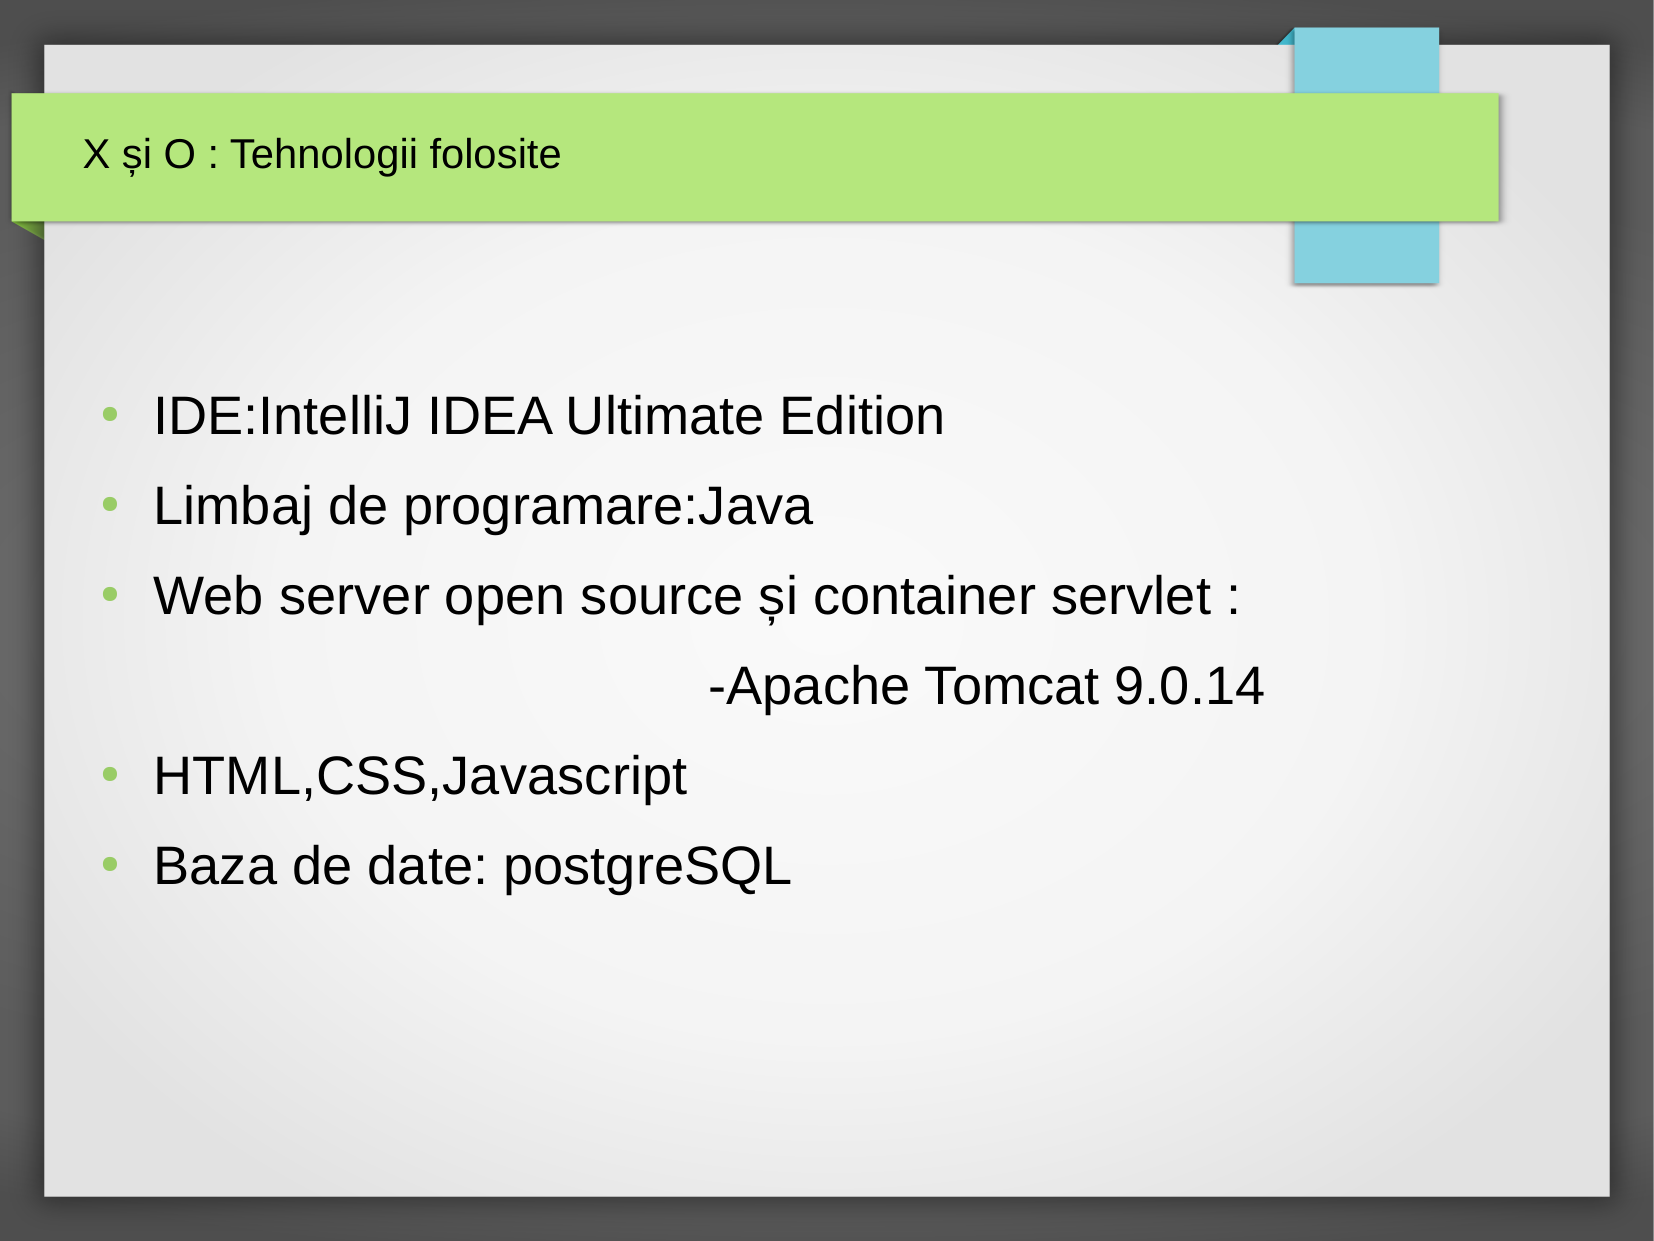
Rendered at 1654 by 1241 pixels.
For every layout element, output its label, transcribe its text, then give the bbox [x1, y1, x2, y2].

list IDE:IntelliJ IDEA Ultimate Edition Limbaj de programare:Java Web server open source și container servlet : -Apache Tomcat 9.0.14 HTML,CSS,Javascript Baza de date: postgreSQL [82, 295, 1571, 1015]
picture [0, 0, 1654, 1241]
title X și O : Tehnologii folosite [82, 94, 1264, 213]
